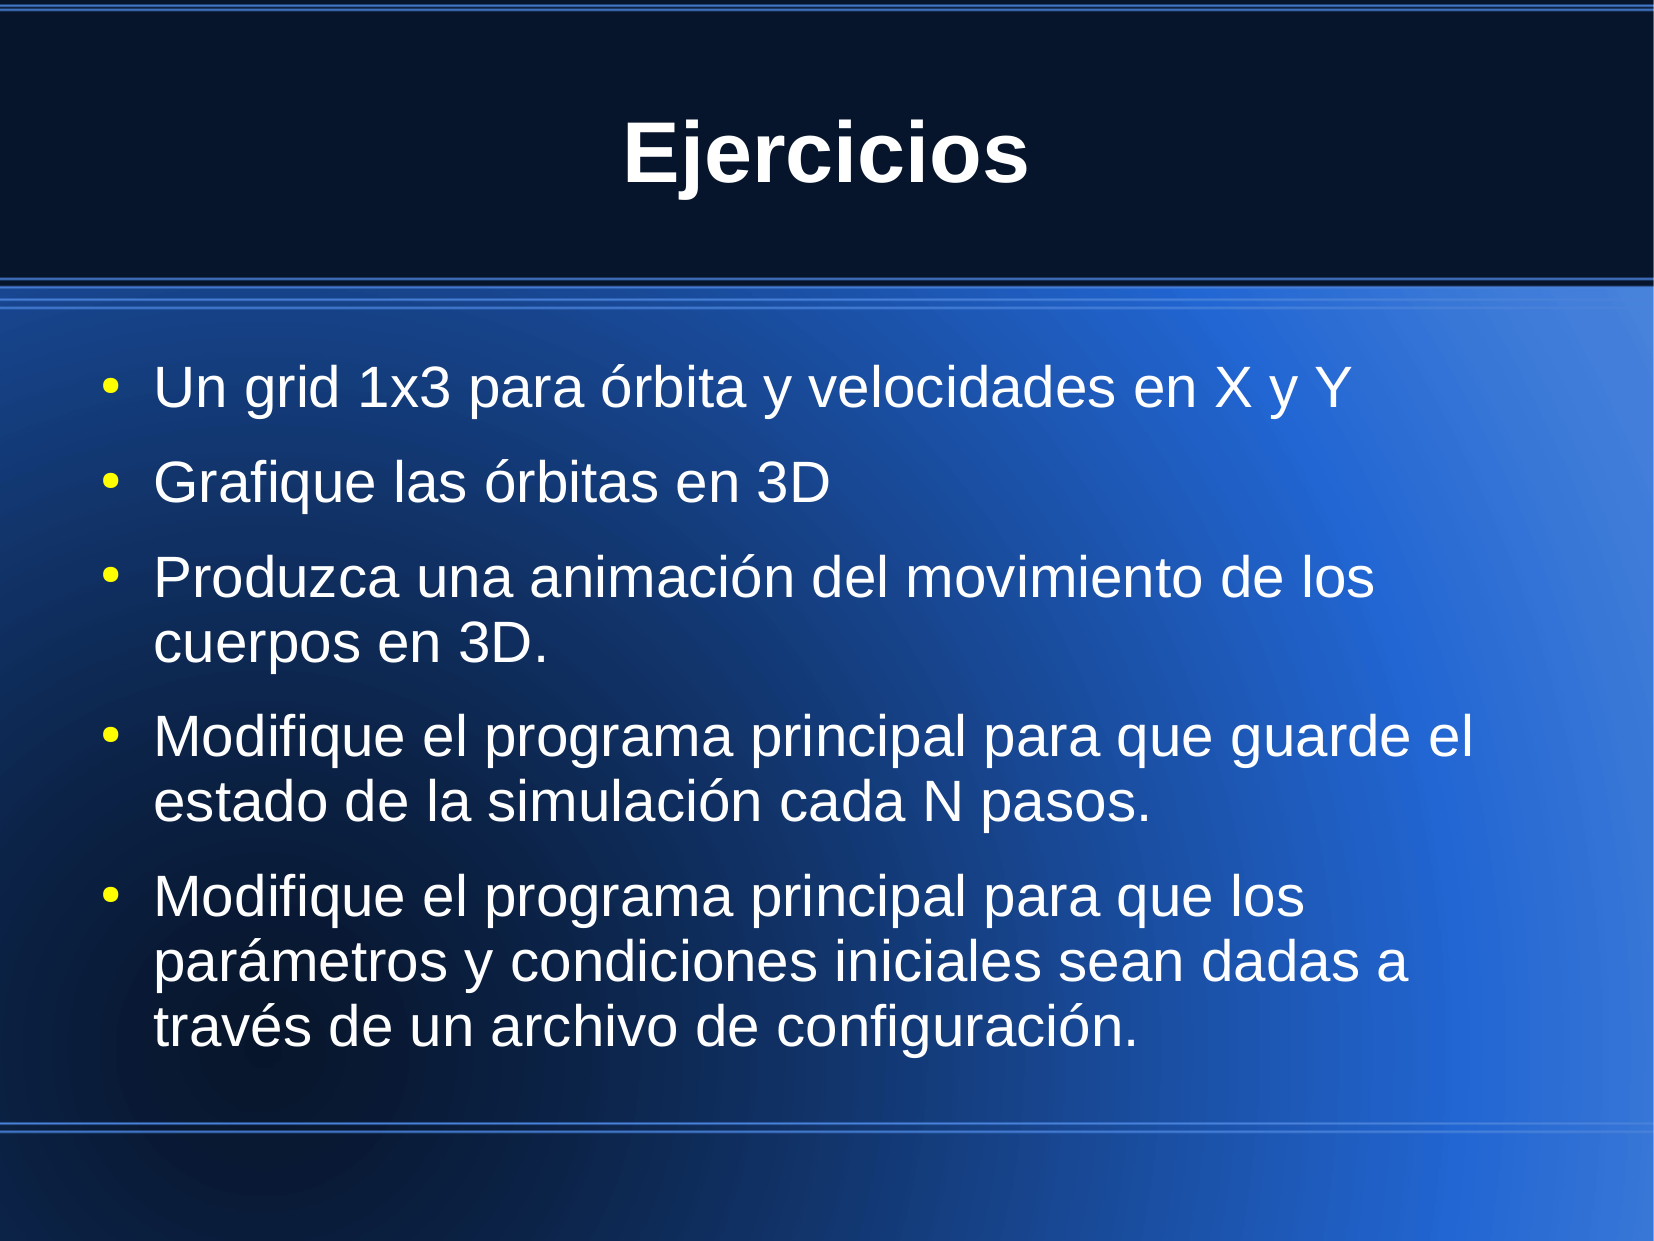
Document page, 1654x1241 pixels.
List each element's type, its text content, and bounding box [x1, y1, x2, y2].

title Ejercicios [82, 49, 1571, 257]
list Un grid 1x3 para órbita y velocidades en X y Y Grafique las órbitas en 3D Produzca una animación del movimiento de los cuerpos en 3D. Modifique el programa principal para que guarde el estado de la simulación cada N pasos. Modifique el programa principal para que los parámetros y condiciones iniciales sean dadas a través de un archivo de configuración. [82, 355, 1571, 1075]
picture [0, 0, 1654, 1241]
